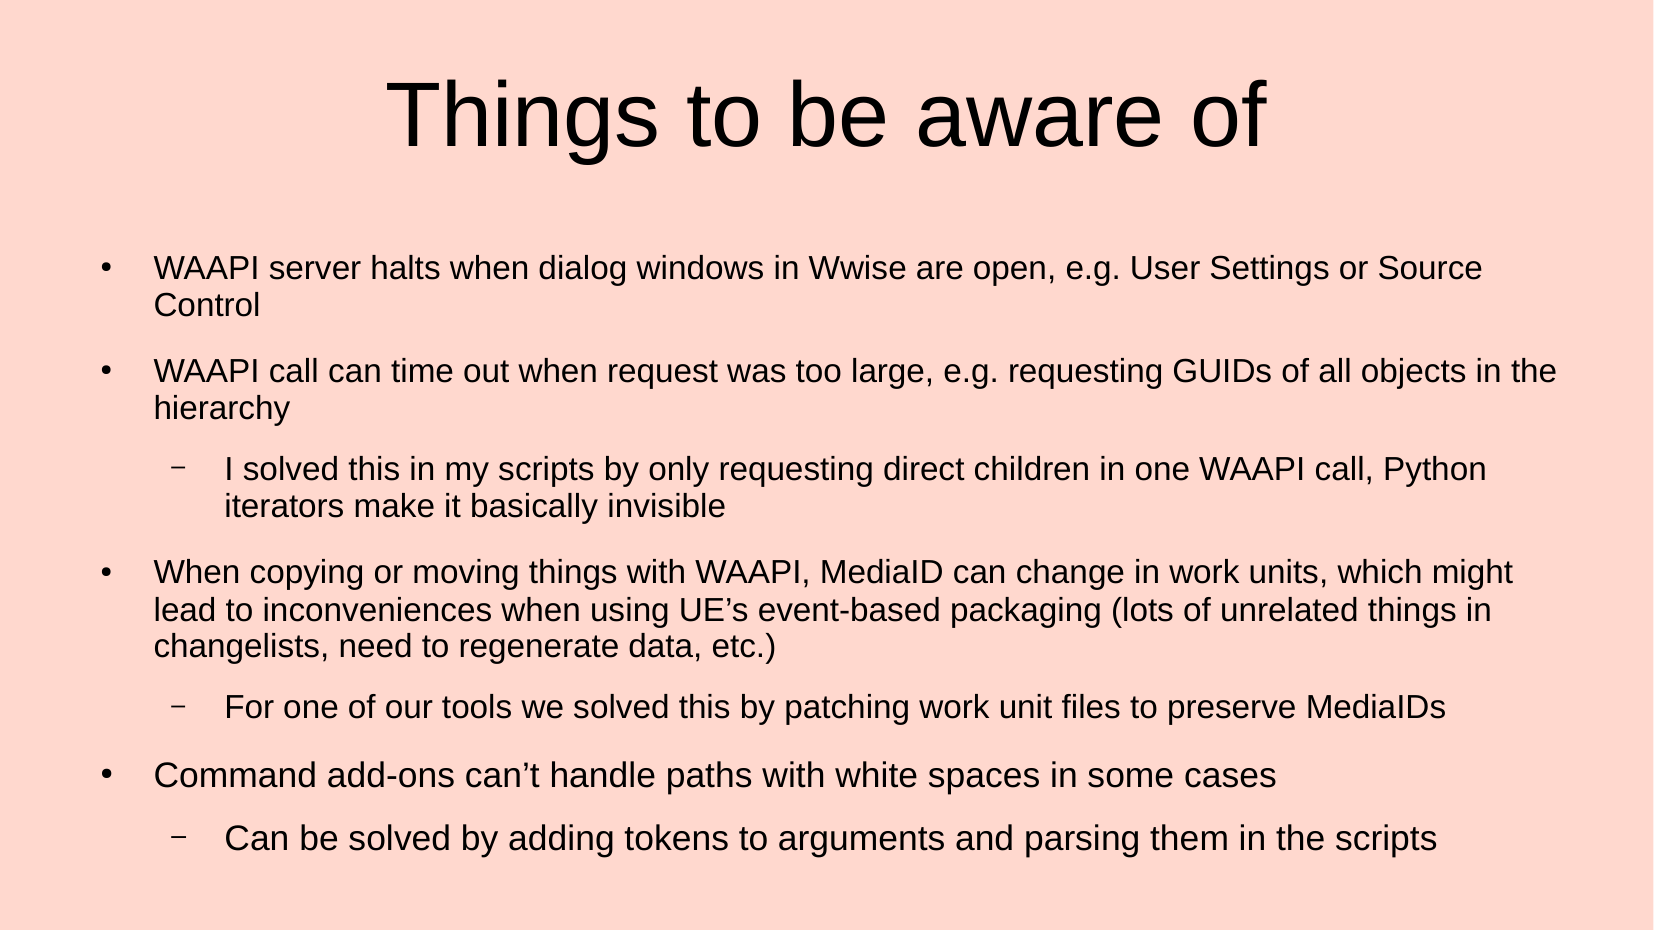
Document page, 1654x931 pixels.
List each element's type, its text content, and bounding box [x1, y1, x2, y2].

title Things to be aware of [82, 37, 1571, 180]
list WAAPI server halts when dialog windows in Wwise are open, e.g. User Settings or Source Control WAAPI call can time out when request was too large, e.g. requesting GUIDs of all objects in the hierarchy I solved this in my scripts by only requesting direct children in one WAAPI call, Python iterators make it basically invisible When copying or moving things with WAAPI, MediaID can change in work units, which might lead to inconveniences when using UE’s event-based packaging (lots of unrelated things in changelists, need to regenerate data, etc.) For one of our tools we solved this by patching work unit files to preserve MediaIDs Command add-ons can’t handle paths with white spaces in some cases Can be solved by adding tokens to arguments and parsing them in the scripts [82, 180, 1571, 901]
